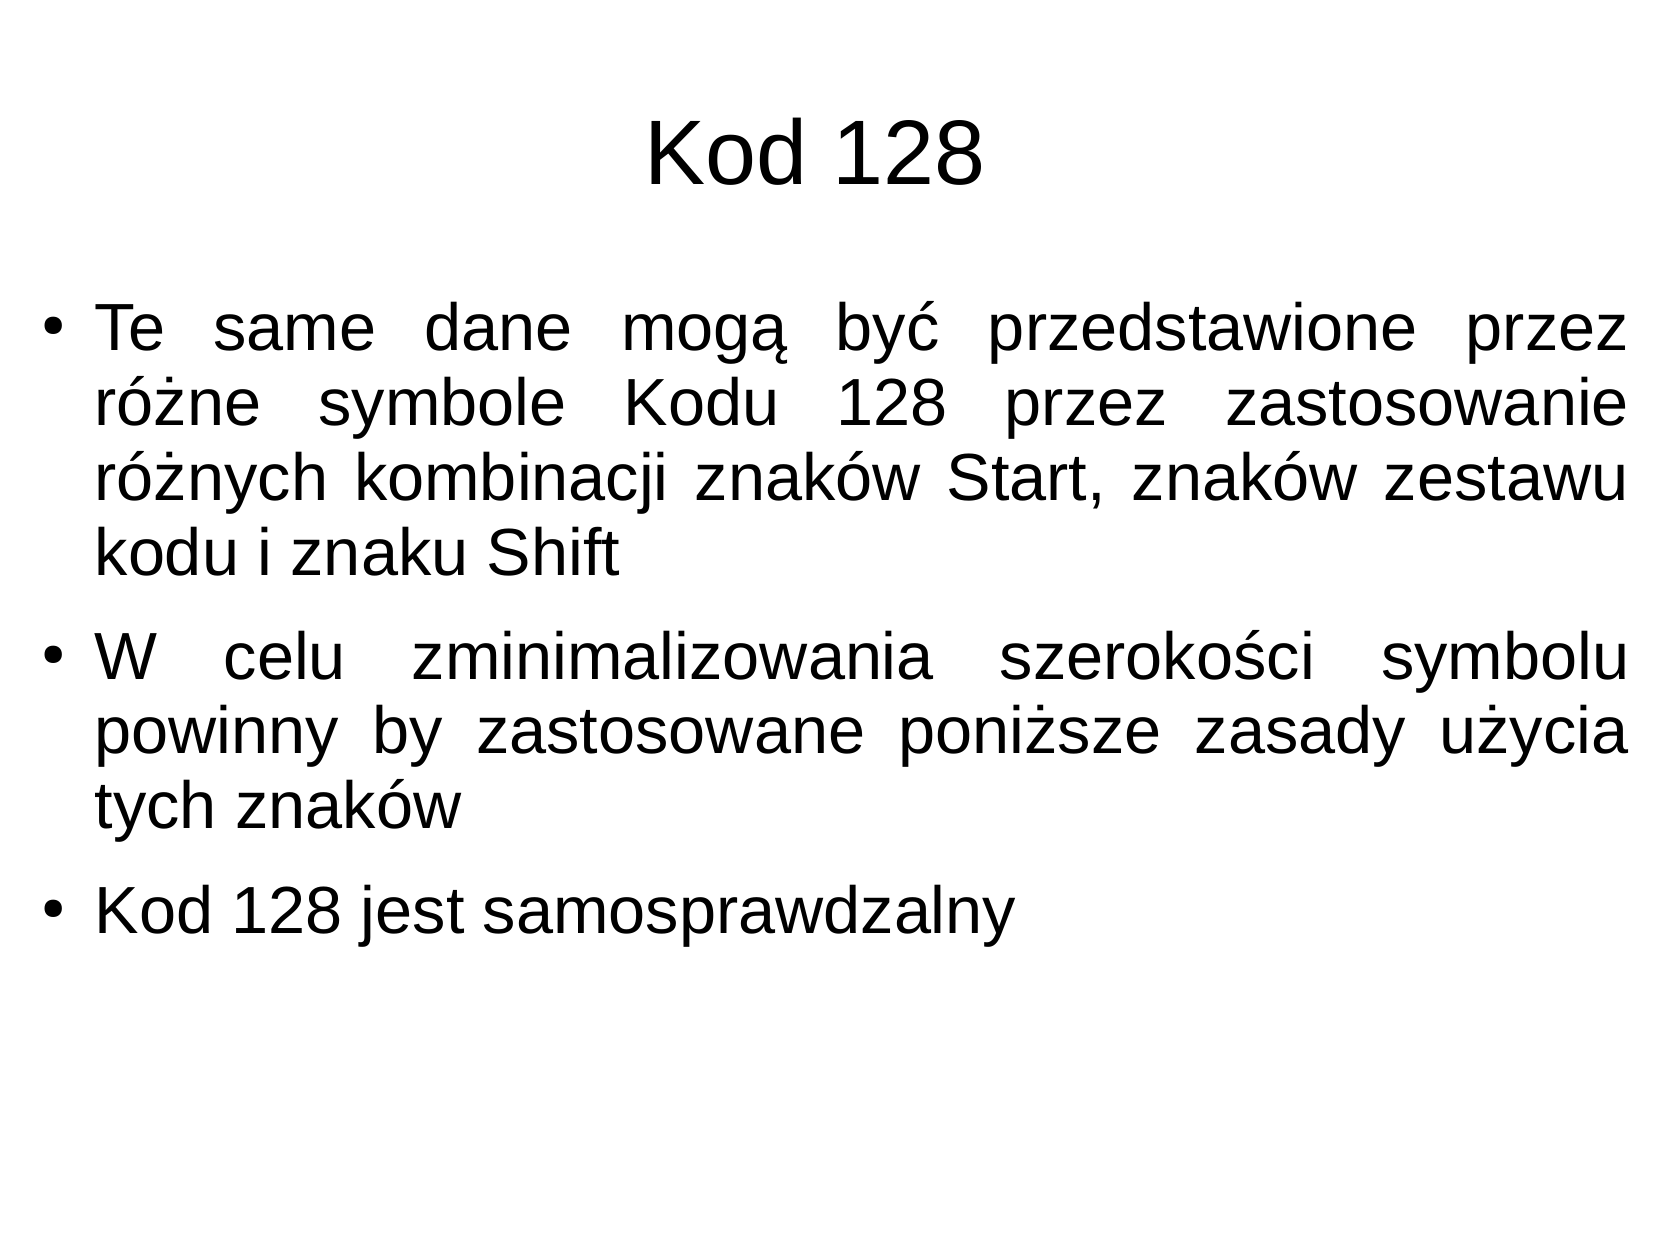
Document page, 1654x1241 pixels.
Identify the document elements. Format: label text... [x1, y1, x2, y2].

title Kod 128 [82, 49, 1571, 257]
list Te same dane mogą być przedstawione przez różne symbole Kodu 128 przez zastosowanie różnych kombinacji znaków Start, znaków zestawu kodu i znaku Shift W celu zminimalizowania szerokości symbolu powinny by zastosowane poniższe zasady użycia tych znaków Kod 128 jest samosprawdzalny [23, 290, 1630, 1193]
